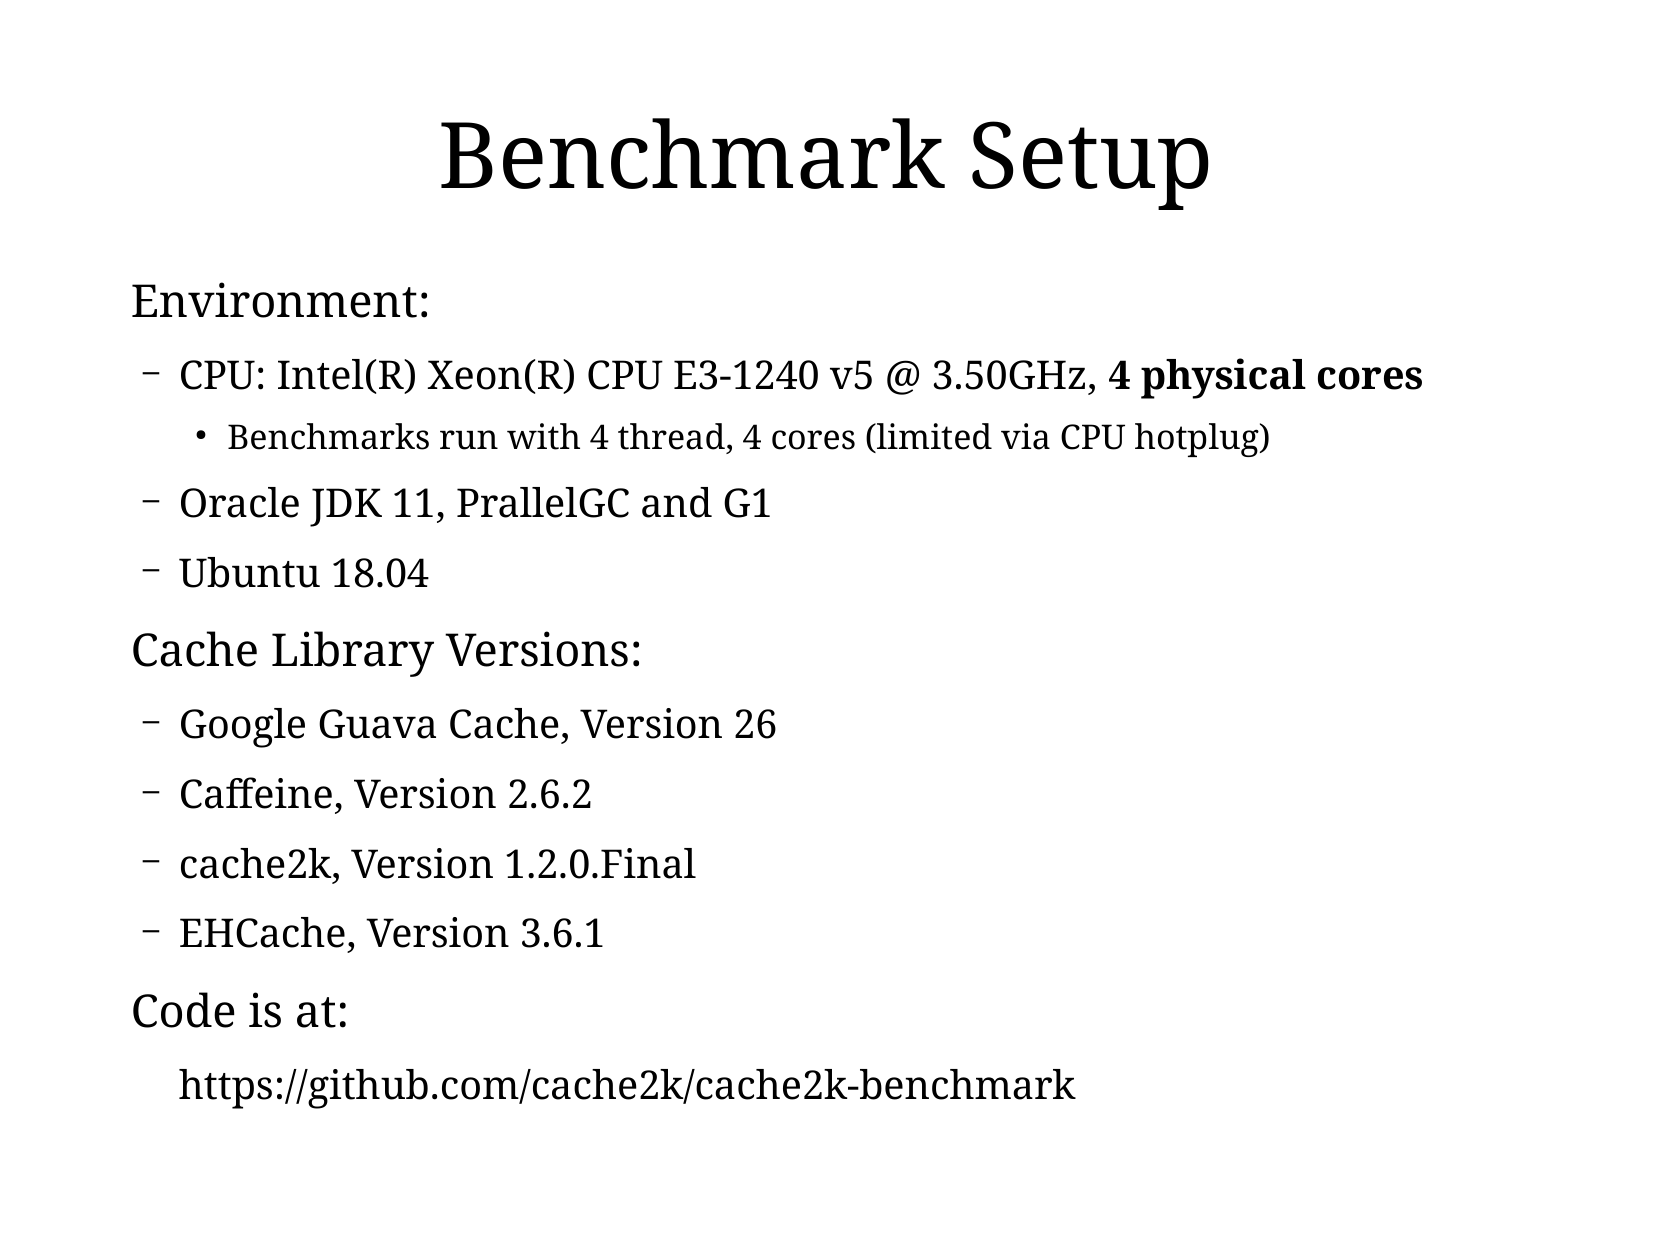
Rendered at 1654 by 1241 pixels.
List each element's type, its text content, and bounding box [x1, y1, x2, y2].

list Environment: CPU: Intel(R) Xeon(R) CPU E3-1240 v5 @ 3.50GHz, 4 physical cores Benchmarks run with 4 thread, 4 cores (limited via CPU hotplug) Oracle JDK 11, PrallelGC and G1 Ubuntu 18.04 Cache Library Versions: Google Guava Cache, Version 26 Caffeine, Version 2.6.2 cache2k, Version 1.2.0.Final EHCache, Version 3.6.1 Code is at: https://github.com/cache2k/cache2k-benchmark [82, 269, 1571, 1126]
title Benchmark Setup [82, 49, 1571, 257]
